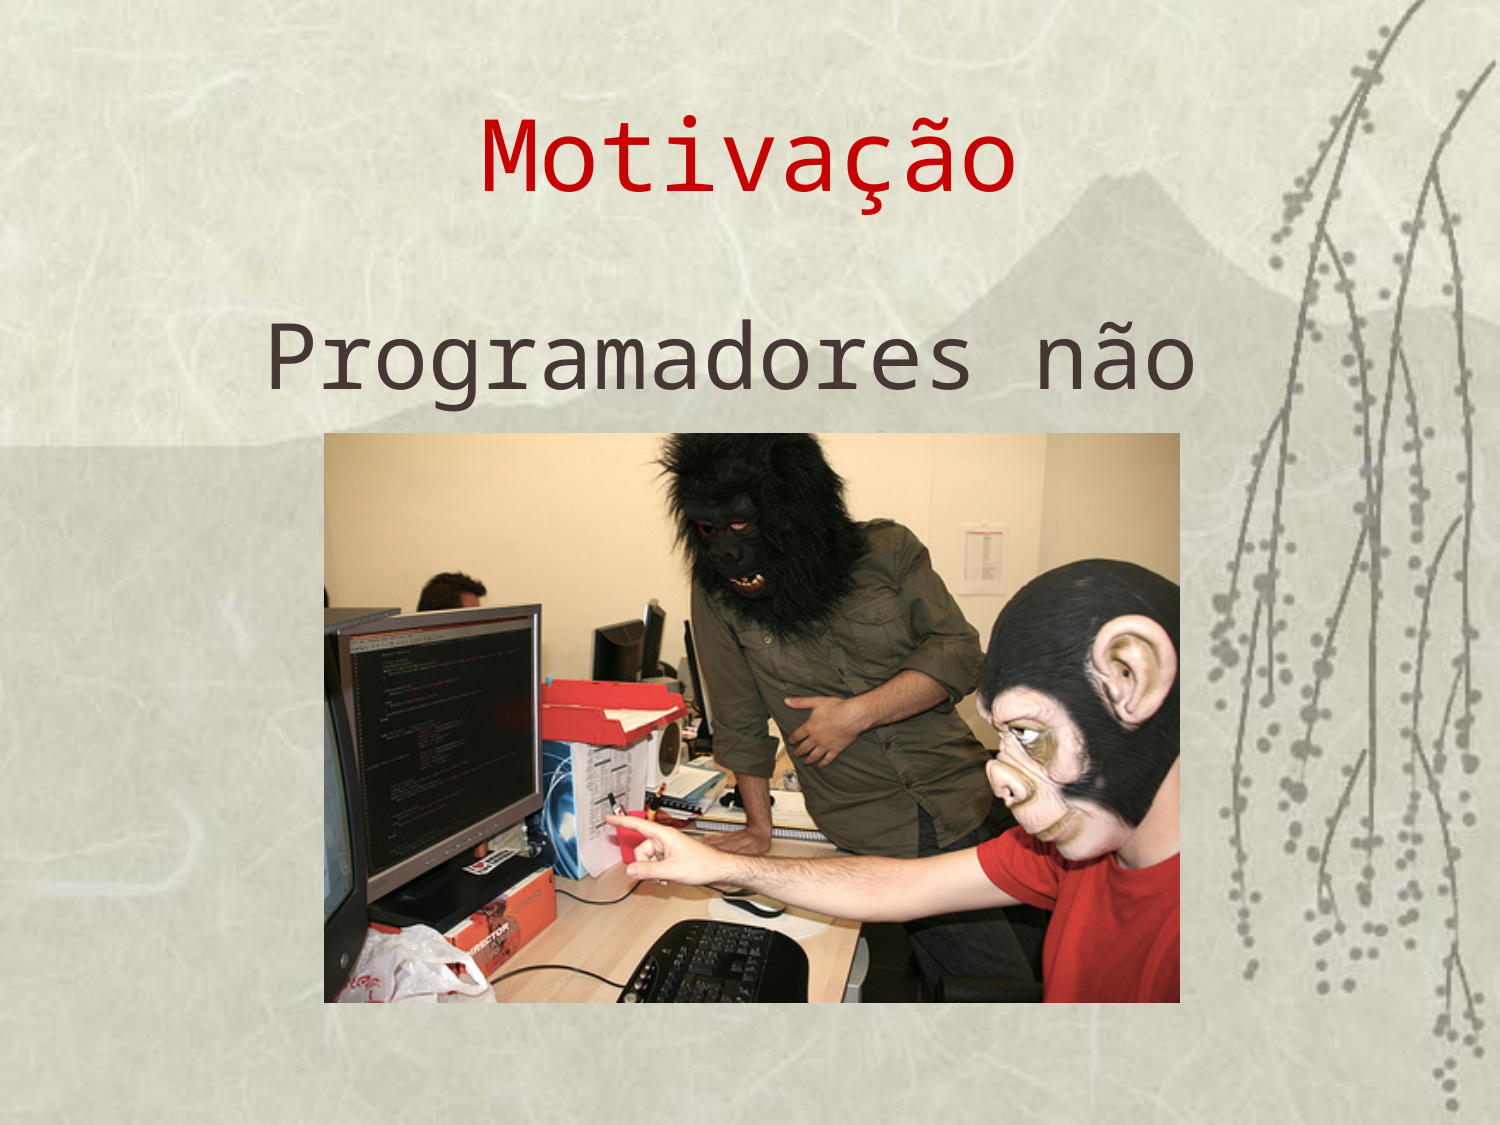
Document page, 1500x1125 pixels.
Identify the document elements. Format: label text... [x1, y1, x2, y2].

picture [0, 0, 1500, 1125]
list Programadores não treinam! [112, 283, 1350, 959]
title Motivação [112, 58, 1388, 247]
